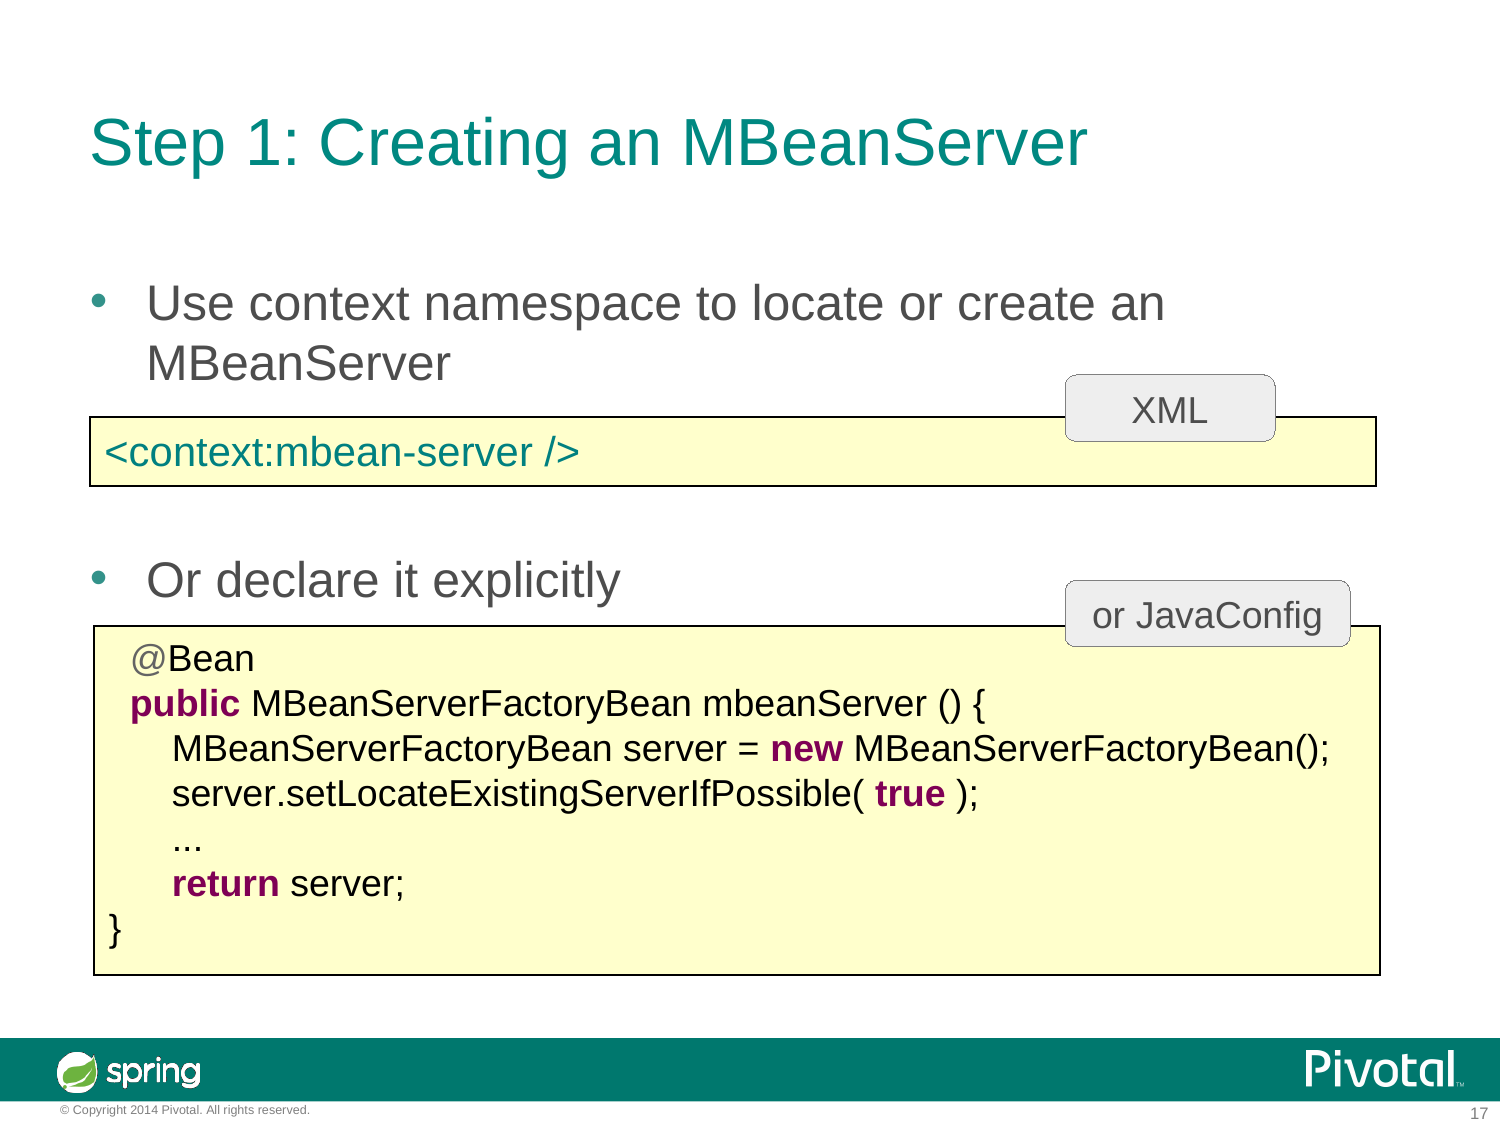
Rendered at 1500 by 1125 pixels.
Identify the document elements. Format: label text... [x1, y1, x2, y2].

text_box XML [1065, 374, 1276, 442]
text_box <context:mbean-server /> [89, 416, 1376, 487]
text_box @Bean public MBeanServerFactoryBean mbeanServer () { MBeanServerFactoryBean server = new MBeanServerFactoryBean(); server.setLocateExistingServerIfPossible( true ); ... return server; } [94, 626, 1381, 975]
picture [1306, 1050, 1464, 1087]
list Use context namespace to locate or create an MBeanServer Or declare it explicitly [75, 262, 1426, 1005]
text_box or JavaConfig [1065, 580, 1351, 647]
title Step 1: Creating an MBeanServer [75, 45, 1426, 233]
picture [32, 1041, 210, 1103]
